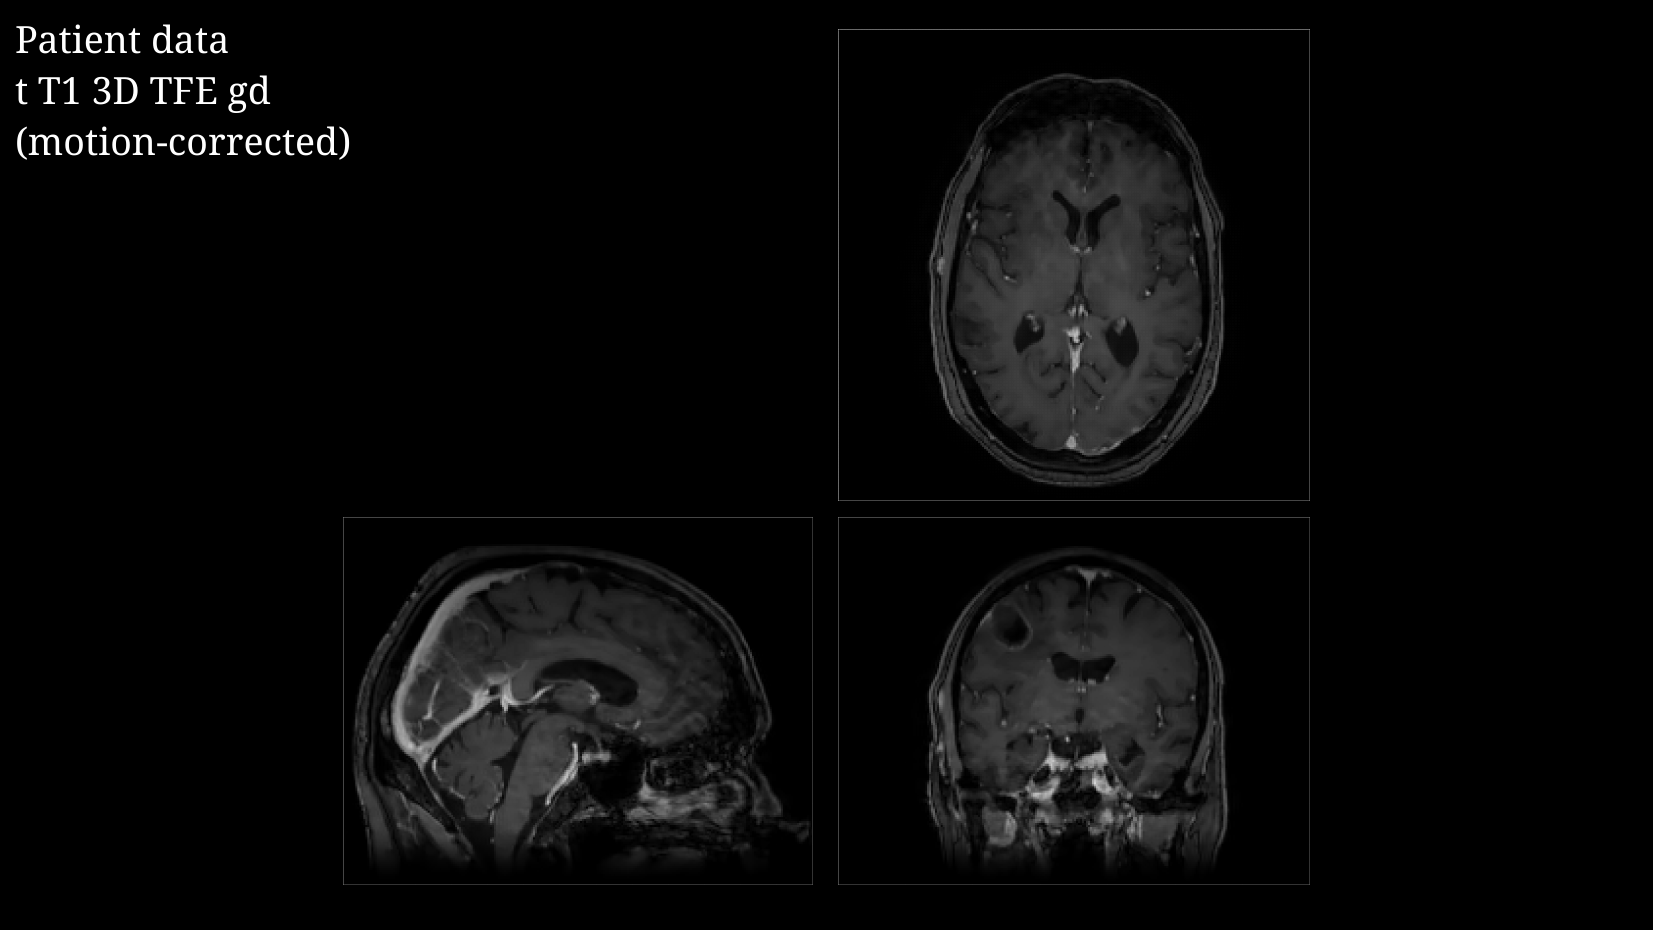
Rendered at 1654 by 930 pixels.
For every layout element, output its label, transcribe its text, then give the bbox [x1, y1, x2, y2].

picture [838, 29, 1310, 501]
picture [838, 517, 1310, 886]
title Patient data t T1 3D TFE gd (motion-corrected) [15, 4, 713, 176]
picture [343, 517, 813, 886]
